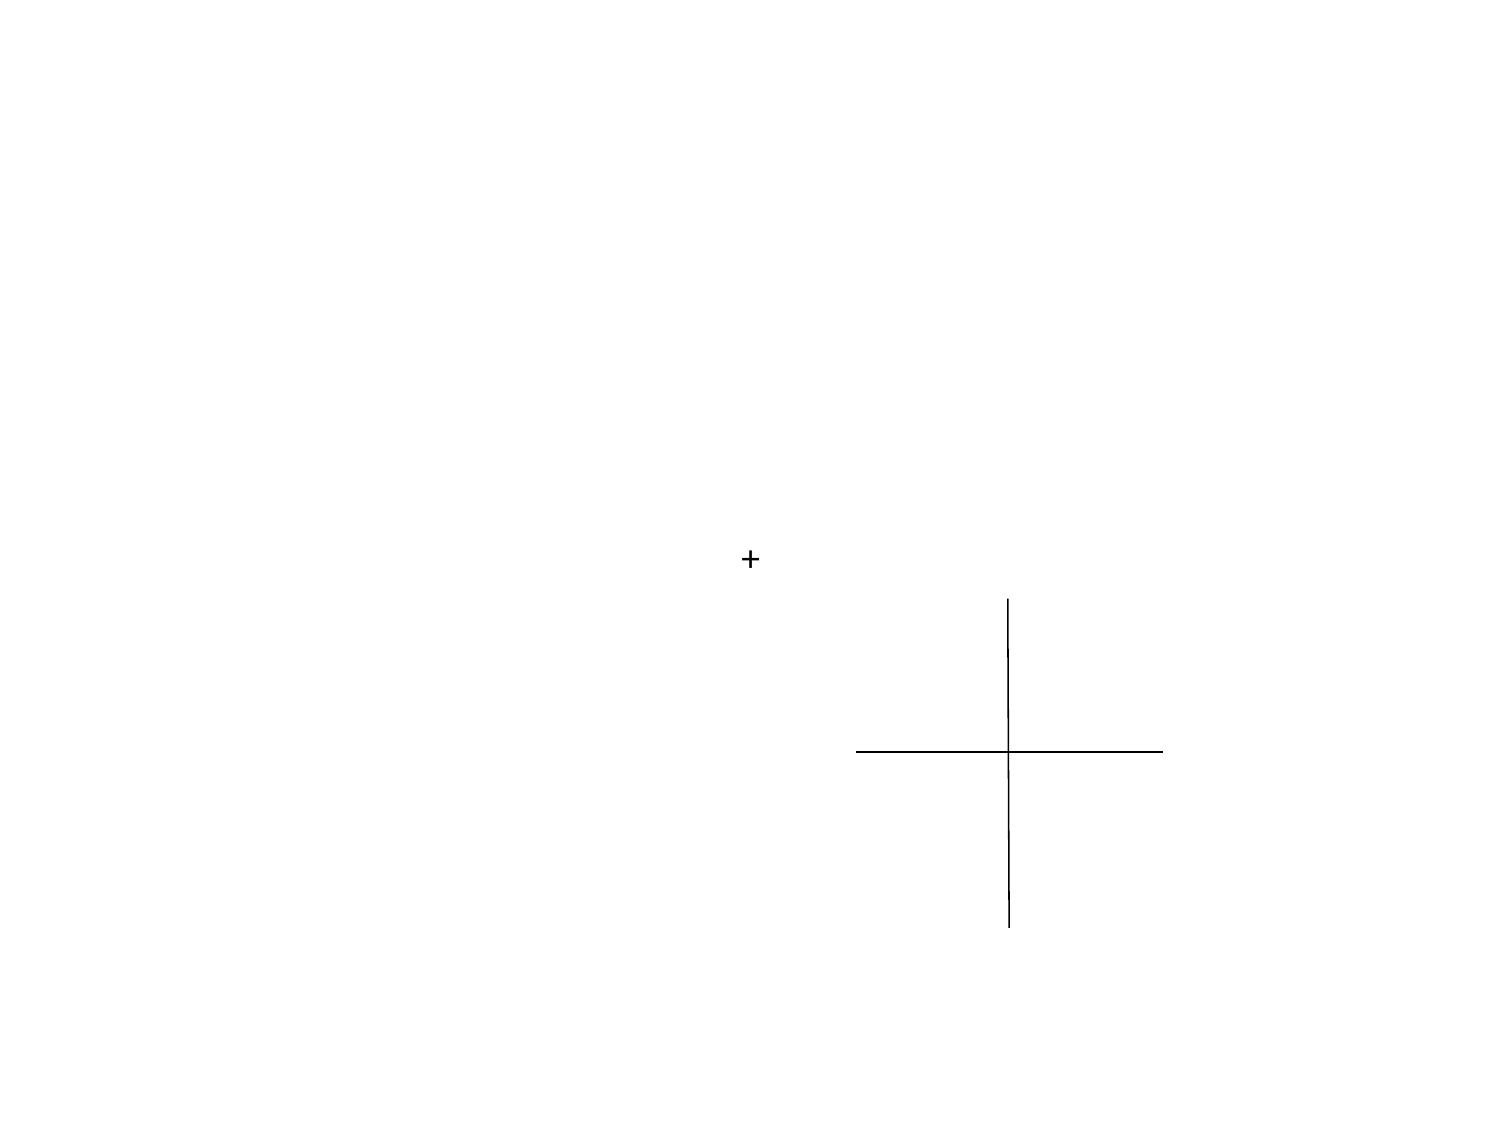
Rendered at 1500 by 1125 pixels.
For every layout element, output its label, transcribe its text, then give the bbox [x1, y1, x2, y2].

text_box + [726, 527, 776, 587]
